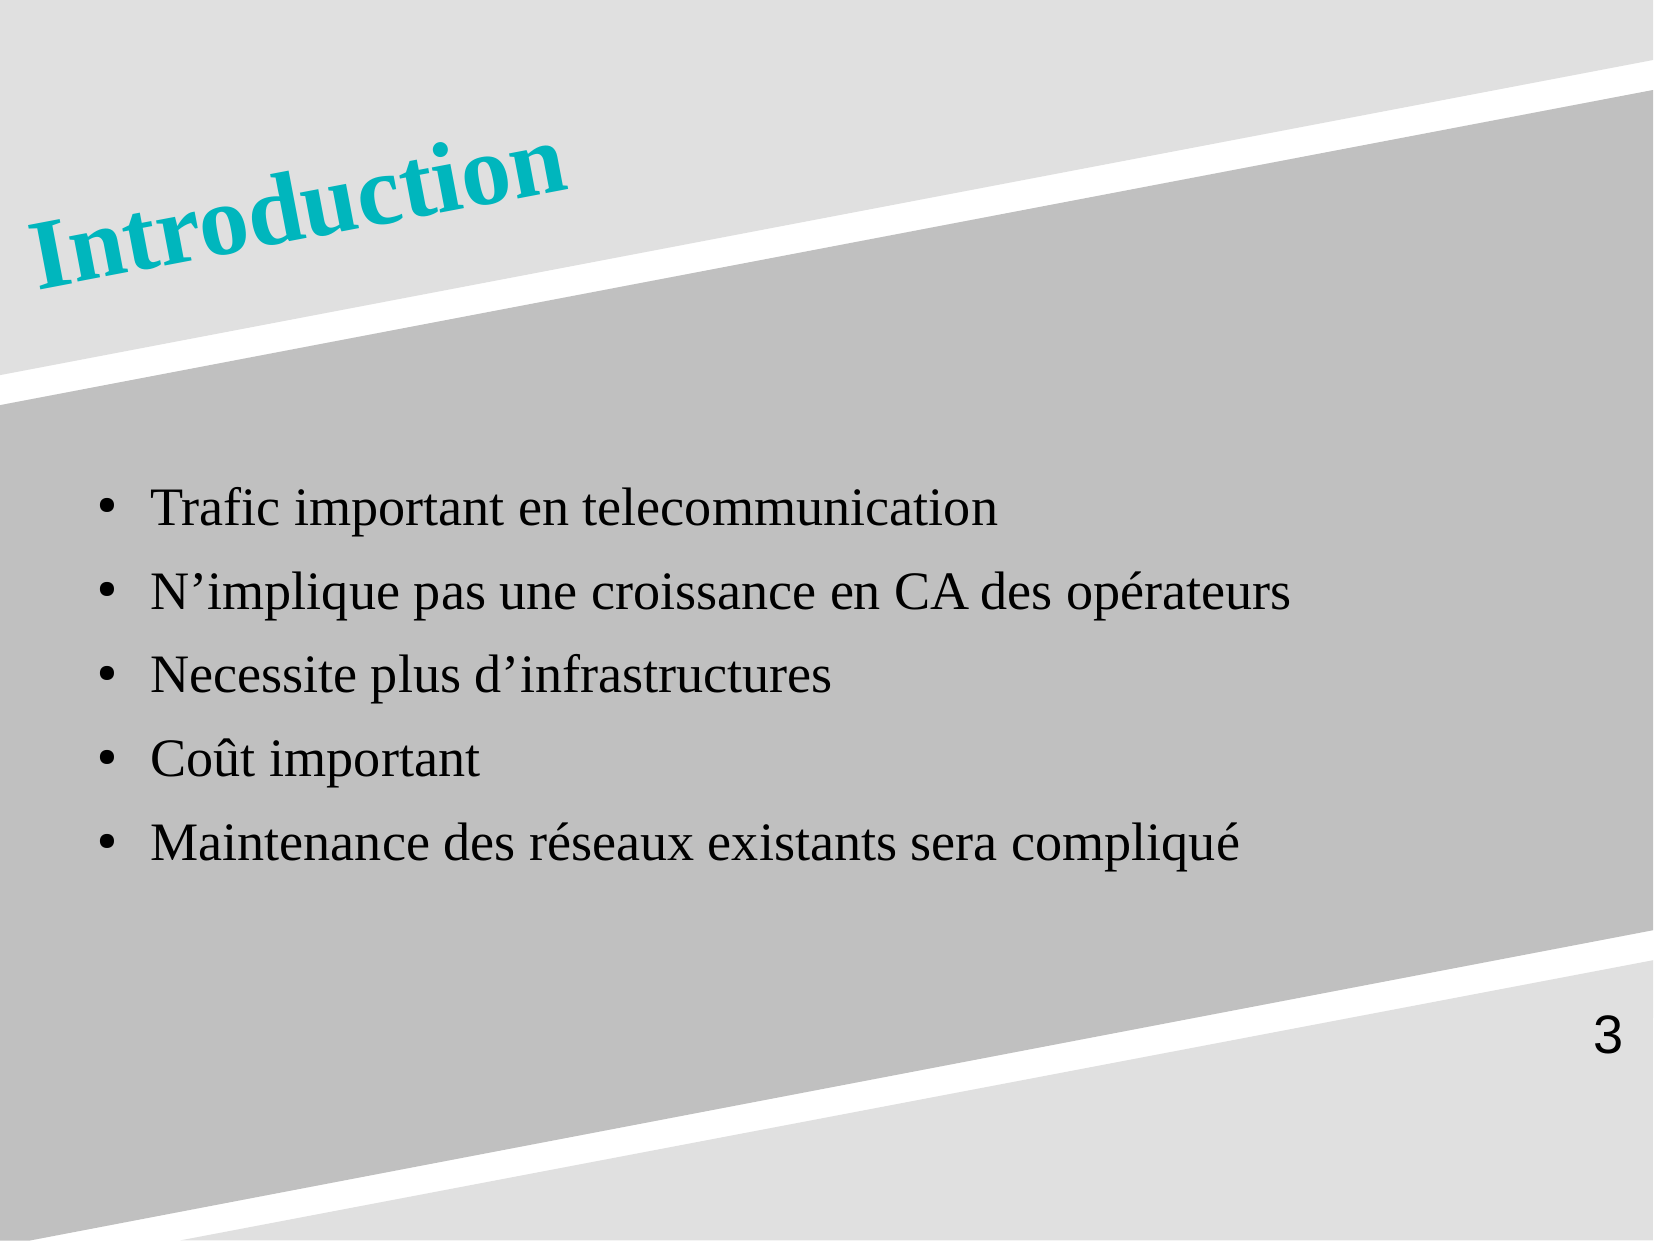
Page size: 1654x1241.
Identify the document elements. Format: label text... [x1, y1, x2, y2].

title Introduction [11, 0, 1512, 359]
list Trafic important en telecommunication N’implique pas une croissance en CA des opérateurs Necessite plus d’infrastructures Coût important Maintenance des réseaux existants sera compliqué [79, 476, 1535, 970]
